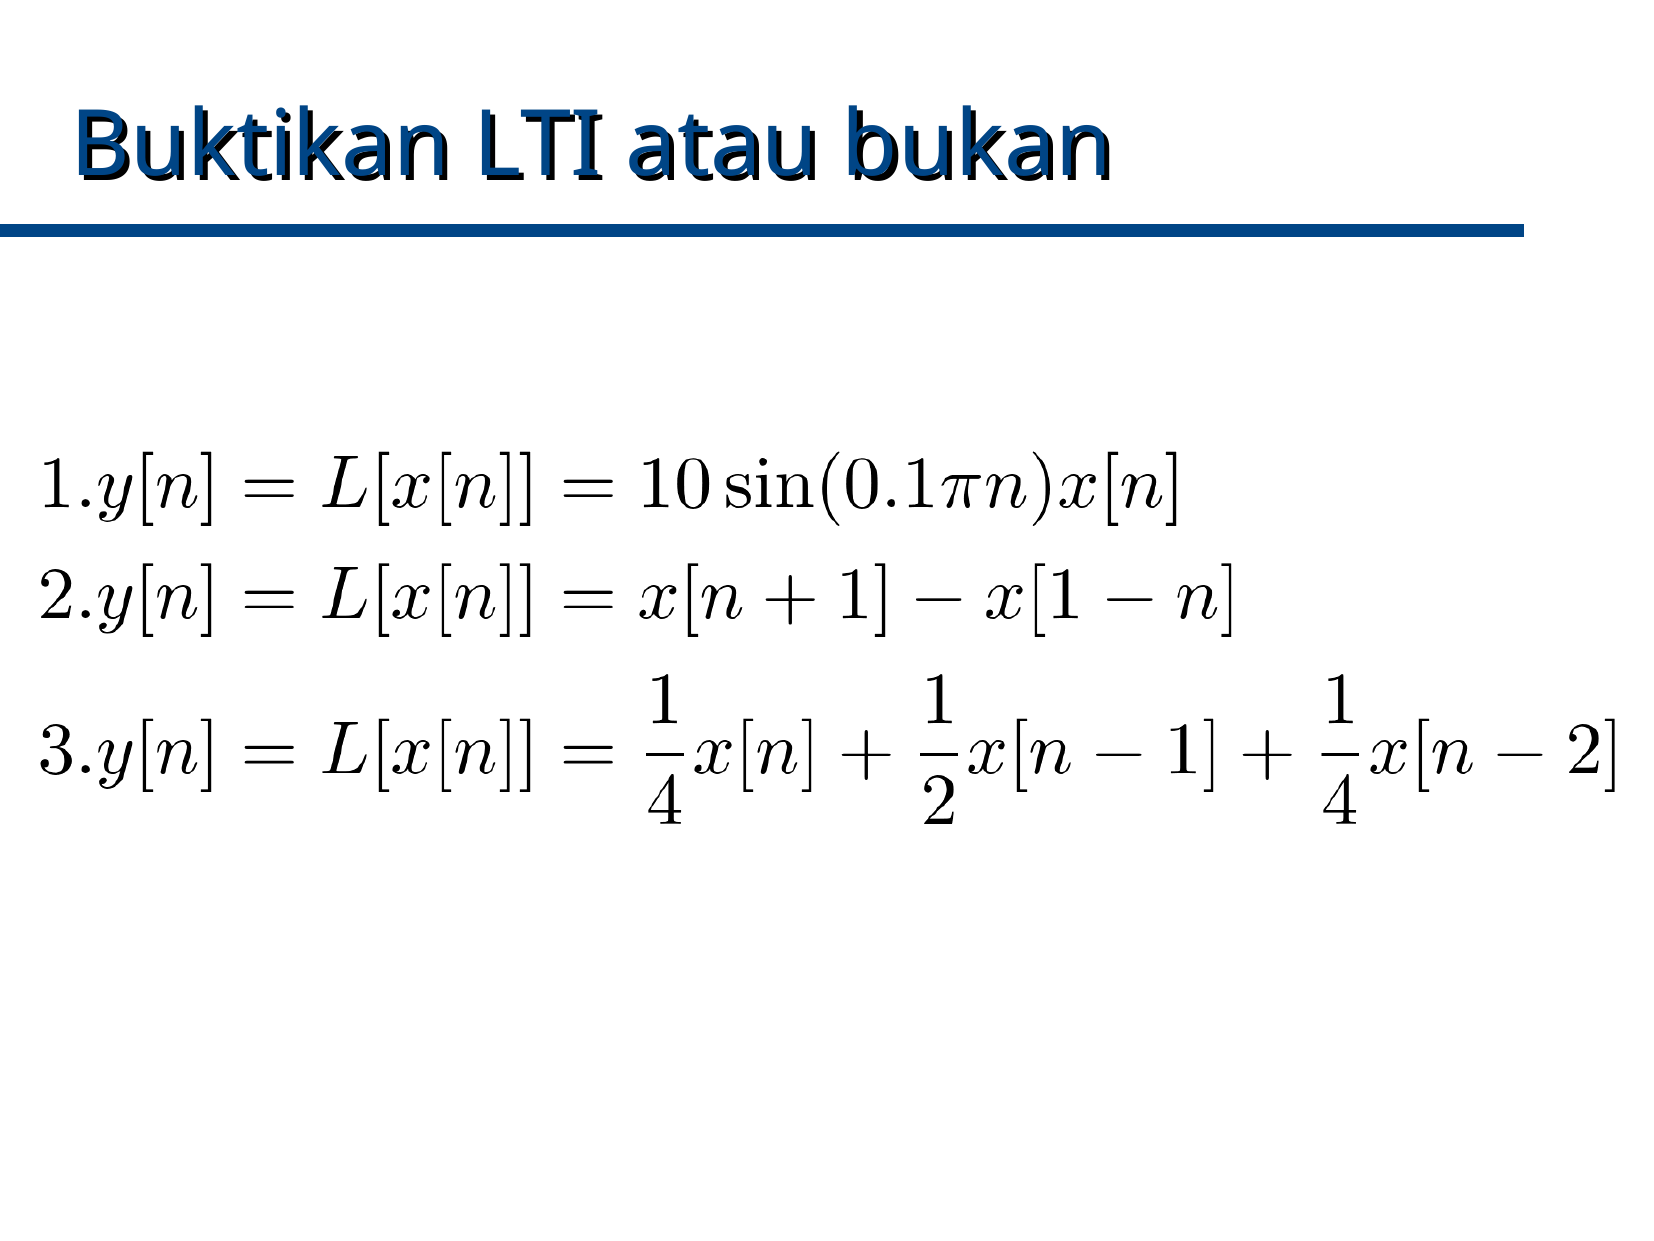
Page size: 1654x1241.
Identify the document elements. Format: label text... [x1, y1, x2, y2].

subtitle Buktikan LTI atau bukan [70, 83, 1276, 197]
picture [40, 451, 1615, 824]
text_box [0, 224, 1524, 237]
